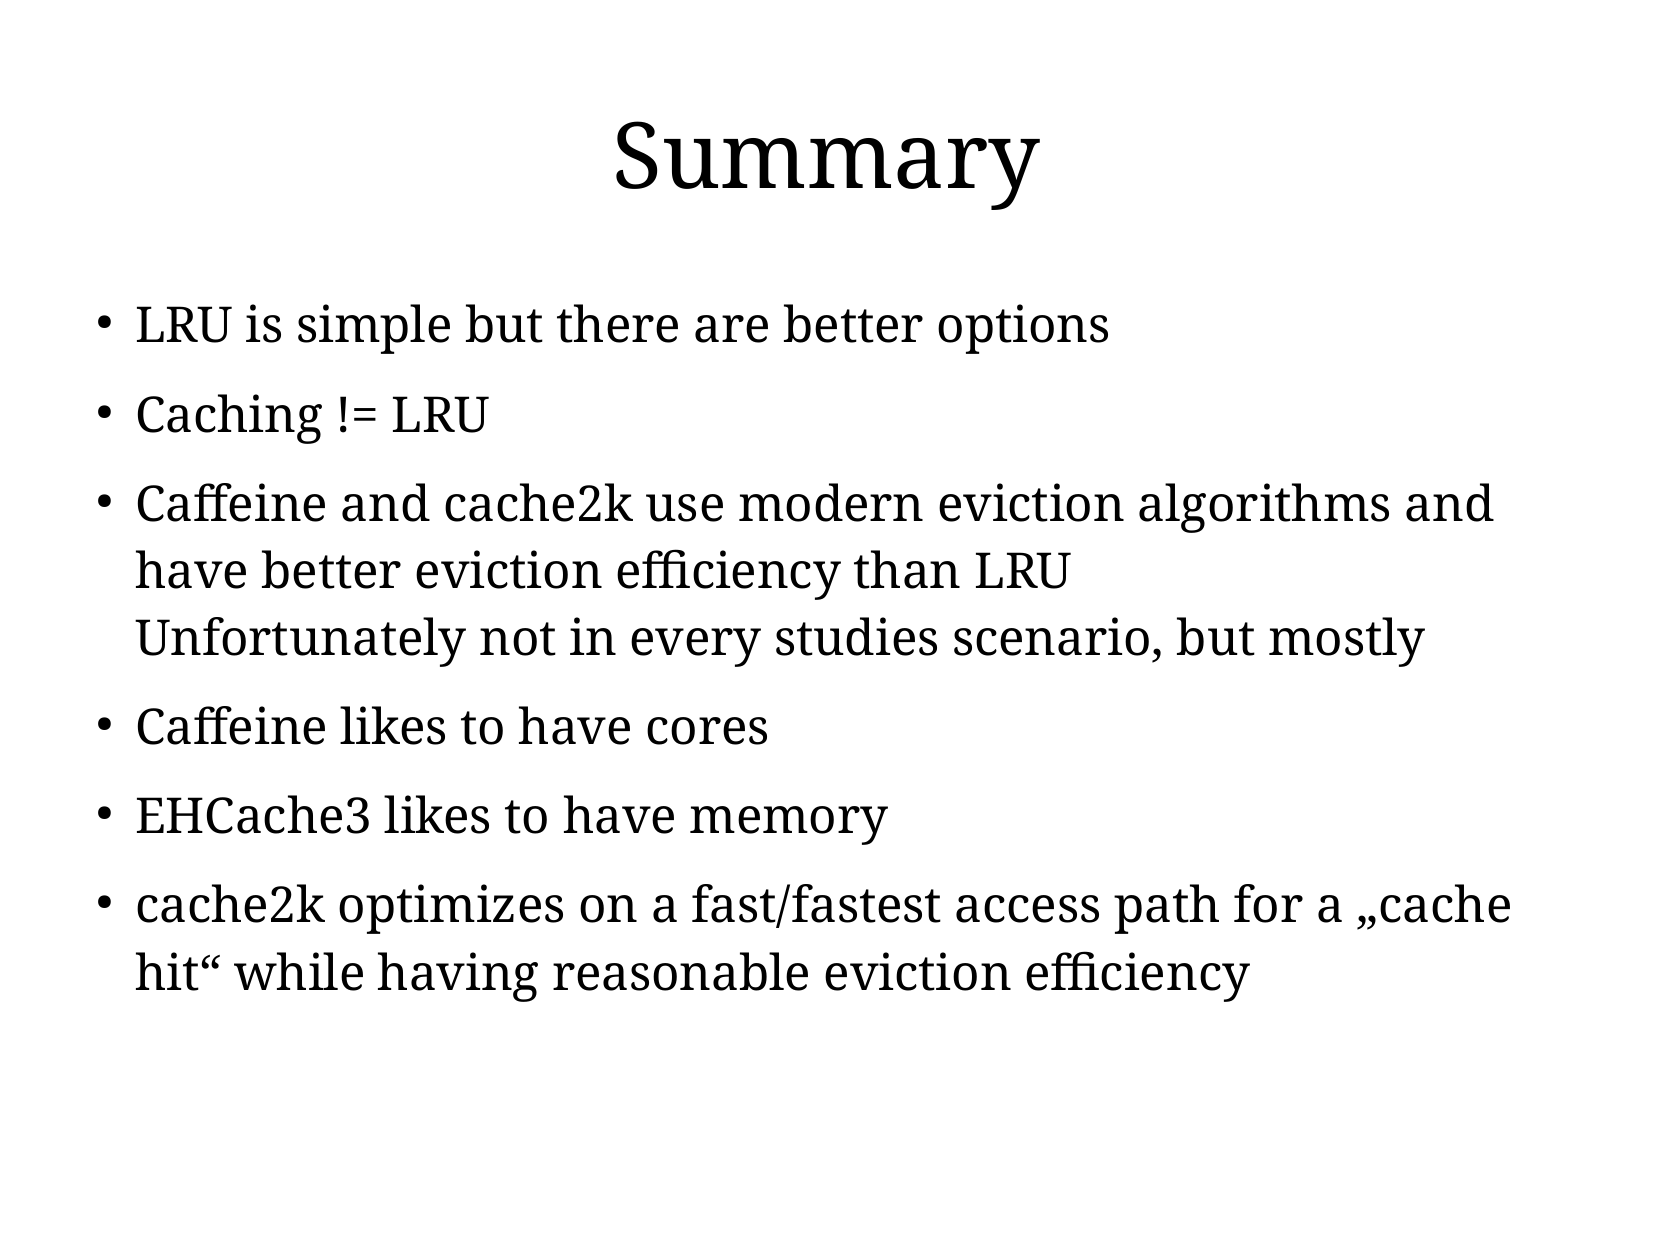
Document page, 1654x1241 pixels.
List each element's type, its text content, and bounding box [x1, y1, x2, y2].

title Summary [82, 49, 1571, 257]
list LRU is simple but there are better options Caching != LRU Caffeine and cache2k use modern eviction algorithms and have better eviction efficiency than LRU Unfortunately not in every studies scenario, but mostly Caffeine likes to have cores EHCache3 likes to have memory cache2k optimizes on a fast/fastest access path for a „cache hit“ while having reasonable eviction efficiency [82, 290, 1571, 1010]
